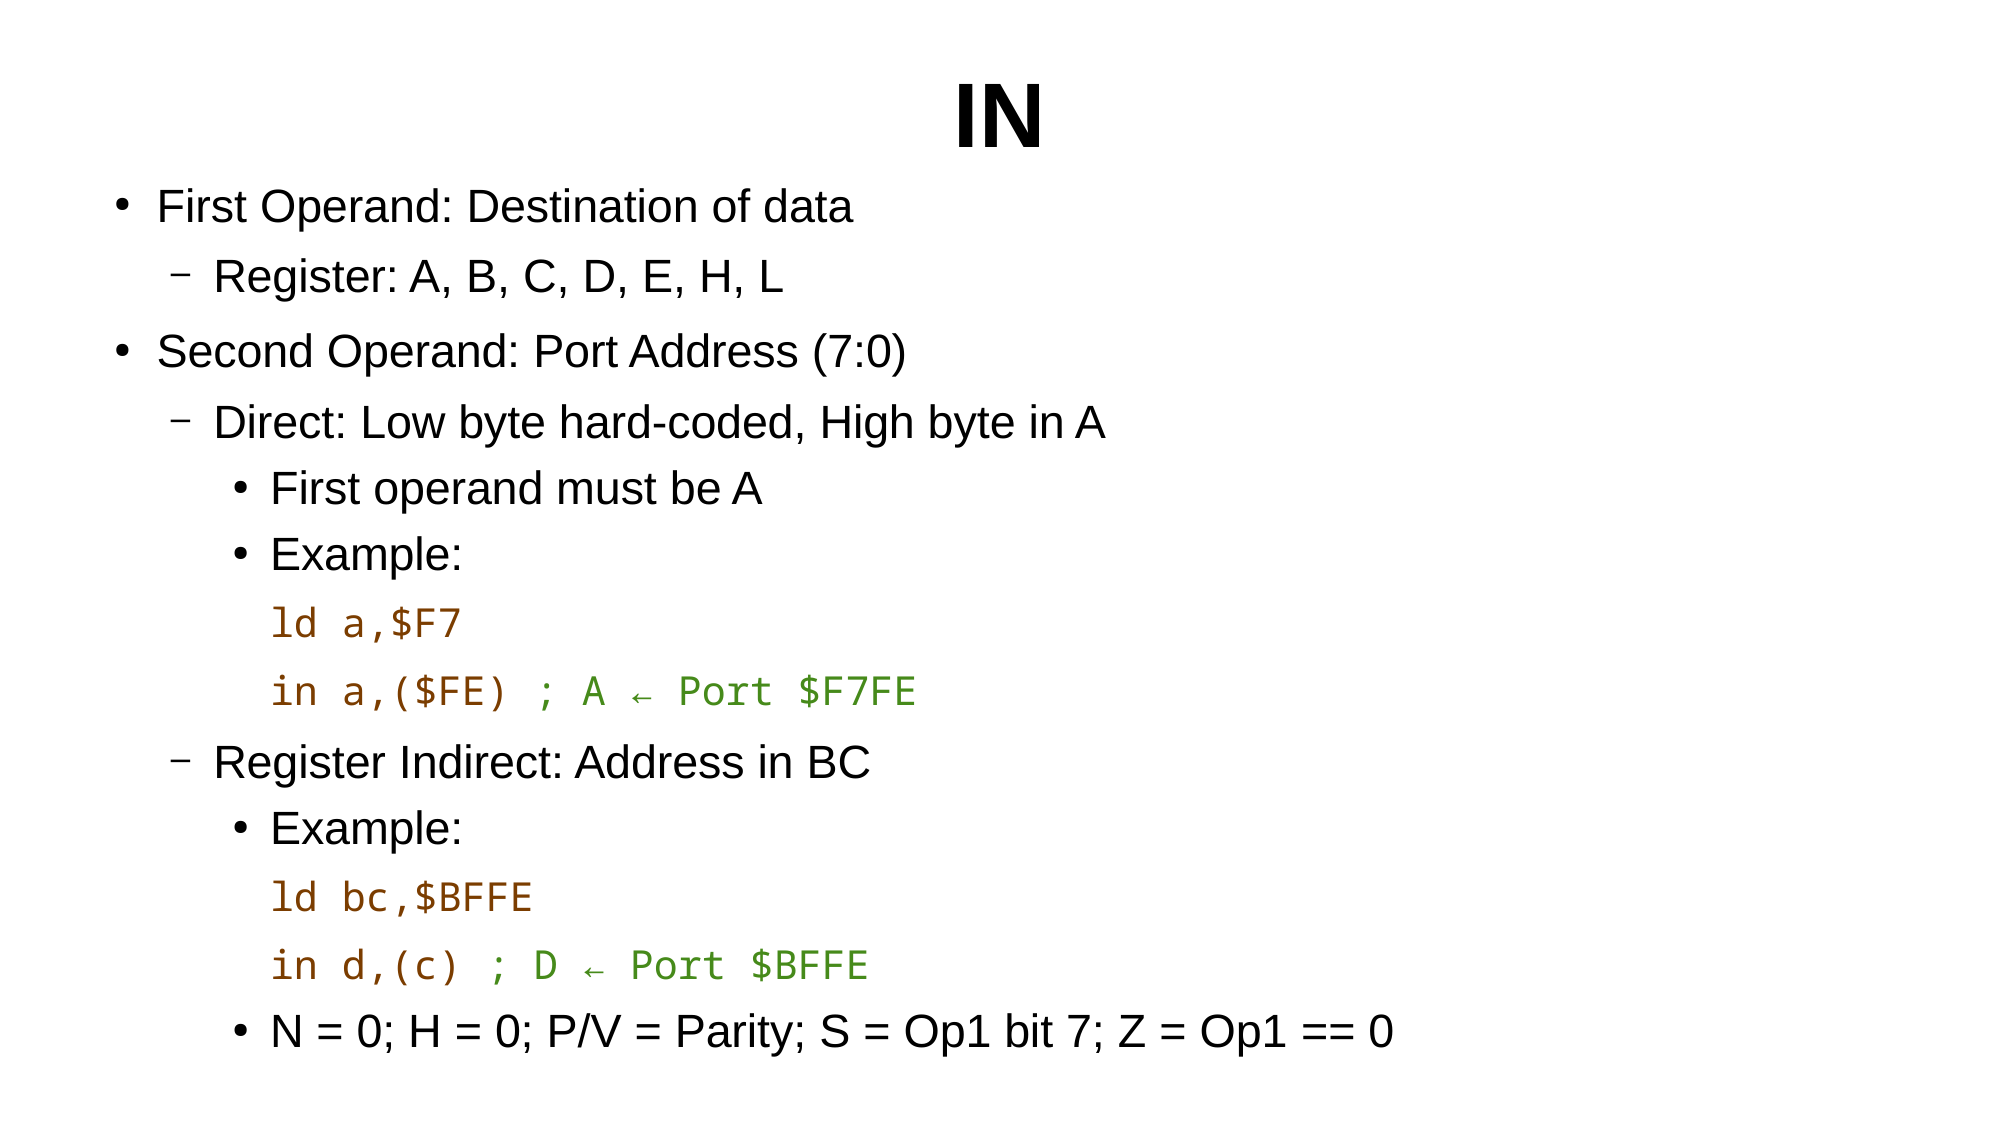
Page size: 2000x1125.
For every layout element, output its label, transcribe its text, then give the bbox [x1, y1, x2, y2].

list First Operand: Destination of data Register: A, B, C, D, E, H, L Second Operand: Port Address (7:0) Direct: Low byte hard-coded, High byte in A First operand must be A Example: ld a,$F7 in a,($FE) ; A ← Port $F7FE Register Indirect: Address in BC Example: ld bc,$BFFE in d,(c) ; D ← Port $BFFE N = 0; H = 0; P/V = Parity; S = Op1 bit 7; Z = Op1 == 0 [99, 179, 1935, 1060]
title IN [137, 6, 1862, 179]
